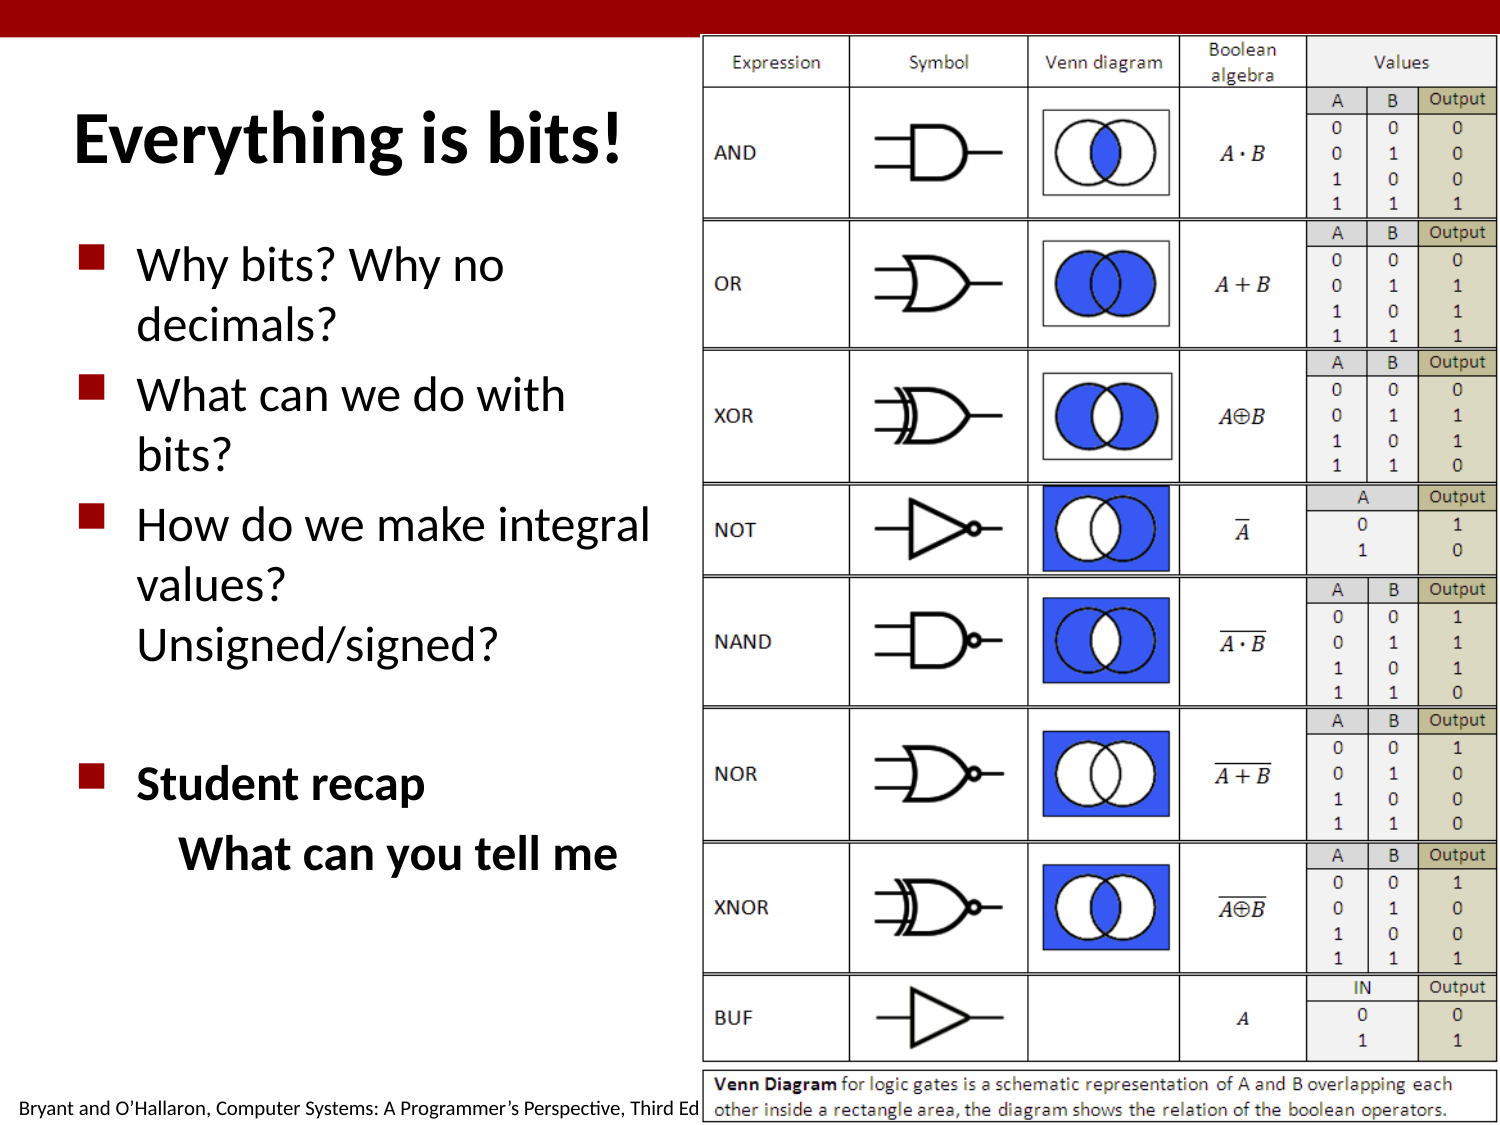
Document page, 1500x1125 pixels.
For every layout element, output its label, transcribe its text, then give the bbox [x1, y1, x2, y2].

title Everything is bits! [58, 71, 700, 197]
picture [700, 34, 1500, 1125]
list Why bits? Why no decimals? What can we do with bits? How do we make integral values? Unsigned/signed? Student recap What can you tell me [65, 223, 675, 1040]
